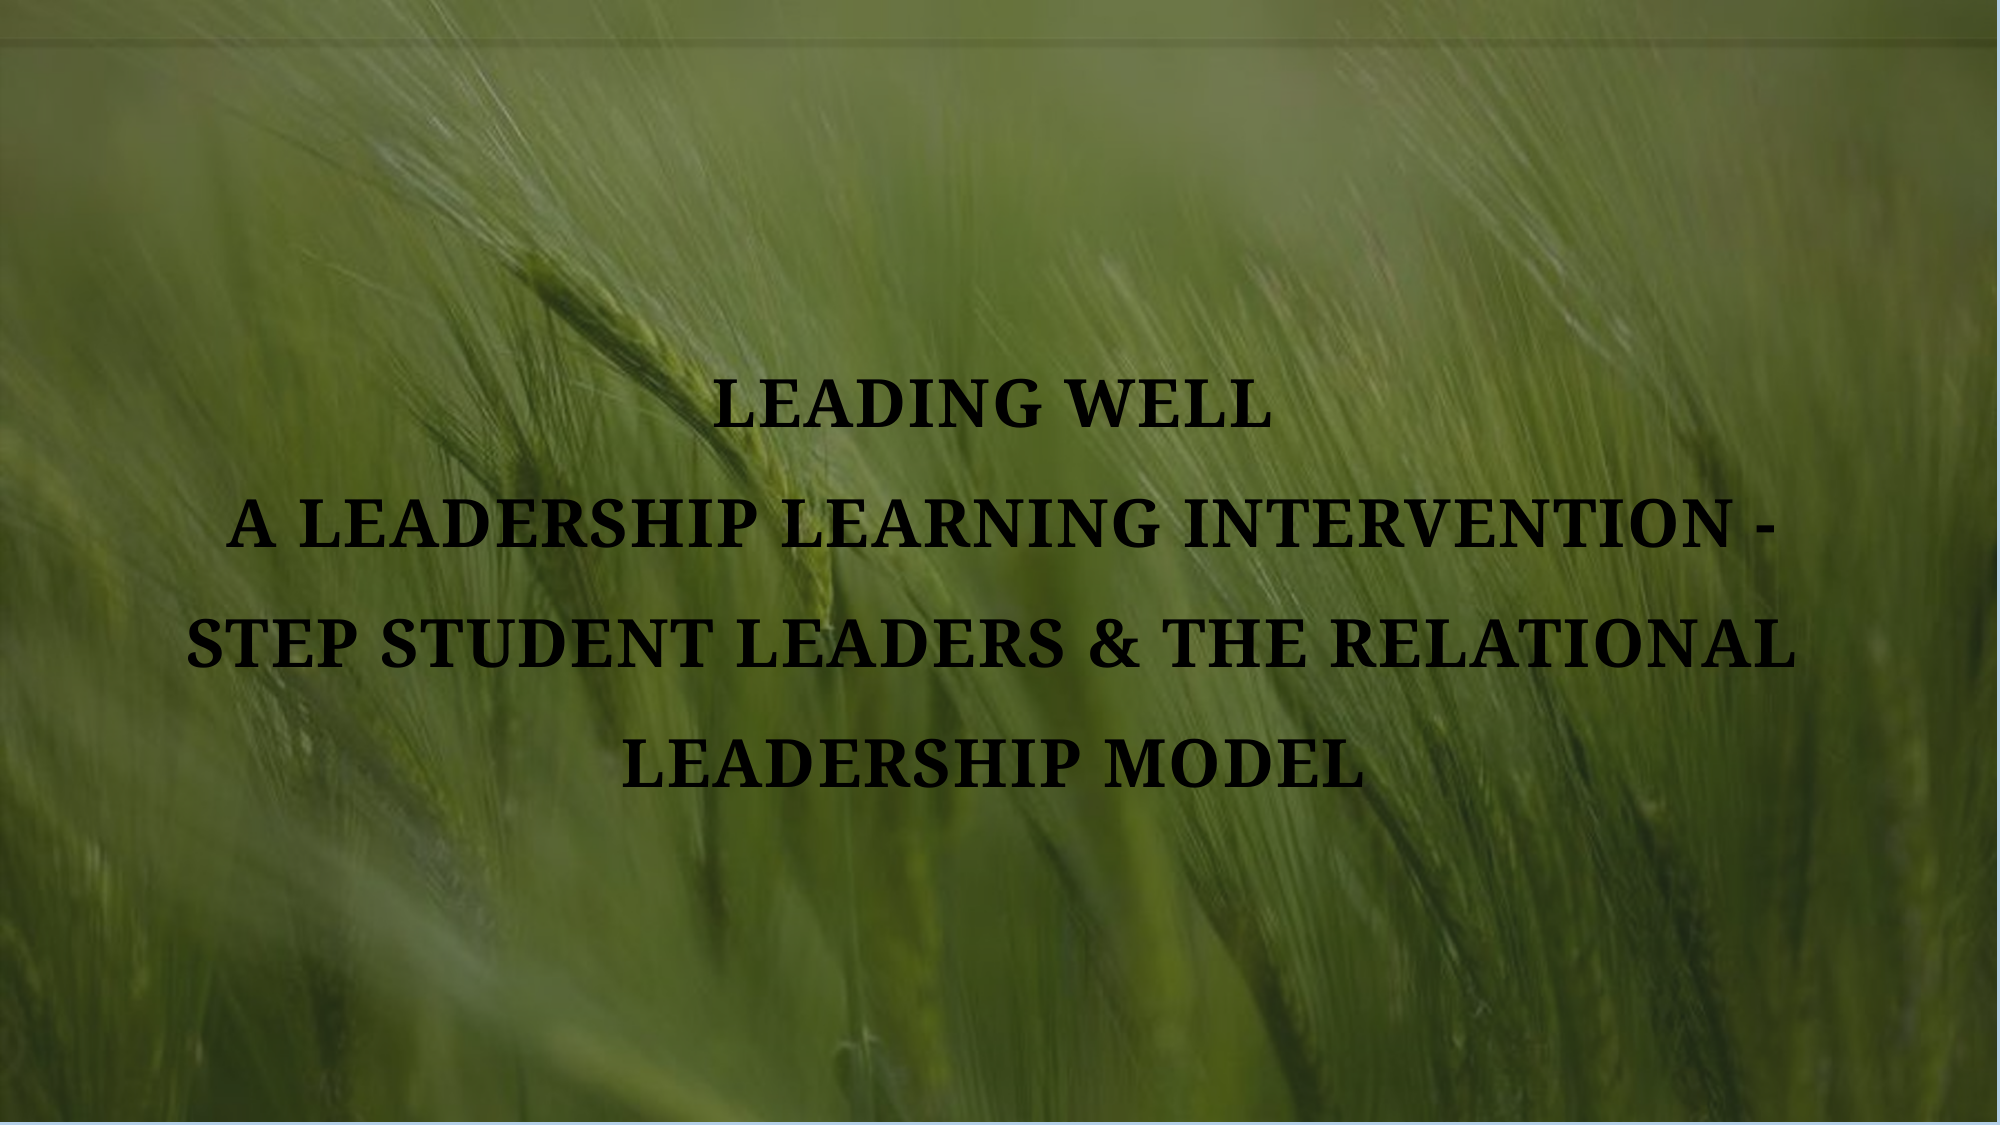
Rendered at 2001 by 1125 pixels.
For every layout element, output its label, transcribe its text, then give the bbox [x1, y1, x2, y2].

title Leading Well A Leadership Learning Intervention - STEP Student Leaders & the Relational Leadership Model [0, 0, 2000, 1125]
